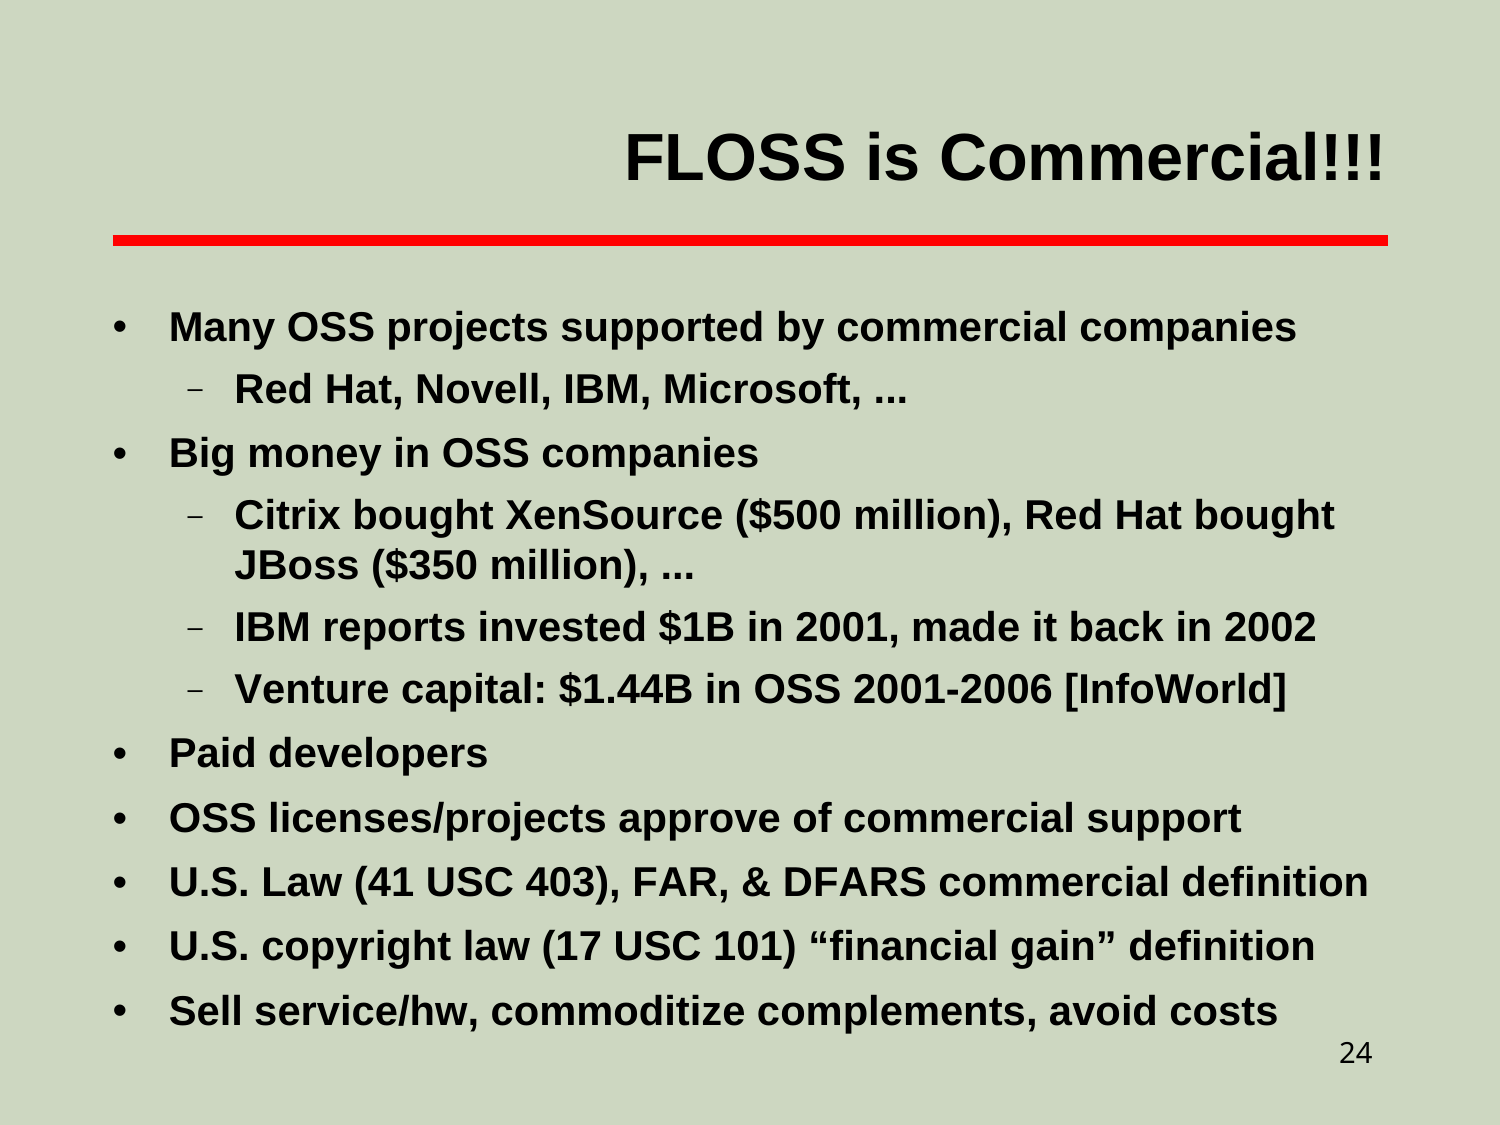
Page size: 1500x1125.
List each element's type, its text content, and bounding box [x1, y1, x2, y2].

list Many OSS projects supported by commercial companies Red Hat, Novell, IBM, Microsoft, ... Big money in OSS companies Citrix bought XenSource ($500 million), Red Hat bought JBoss ($350 million), ... IBM reports invested $1B in 2001, made it back in 2002 Venture capital: $1.44B in OSS 2001-2006 [InfoWorld] Paid developers OSS licenses/projects approve of commercial support U.S. Law (41 USC 403), FAR, & DFARS commercial definition U.S. copyright law (17 USC 101) “financial gain” definition Sell service/hw, commoditize complements, avoid costs [112, 299, 1388, 1080]
title FLOSS is Commercial!!! [337, 85, 1388, 224]
